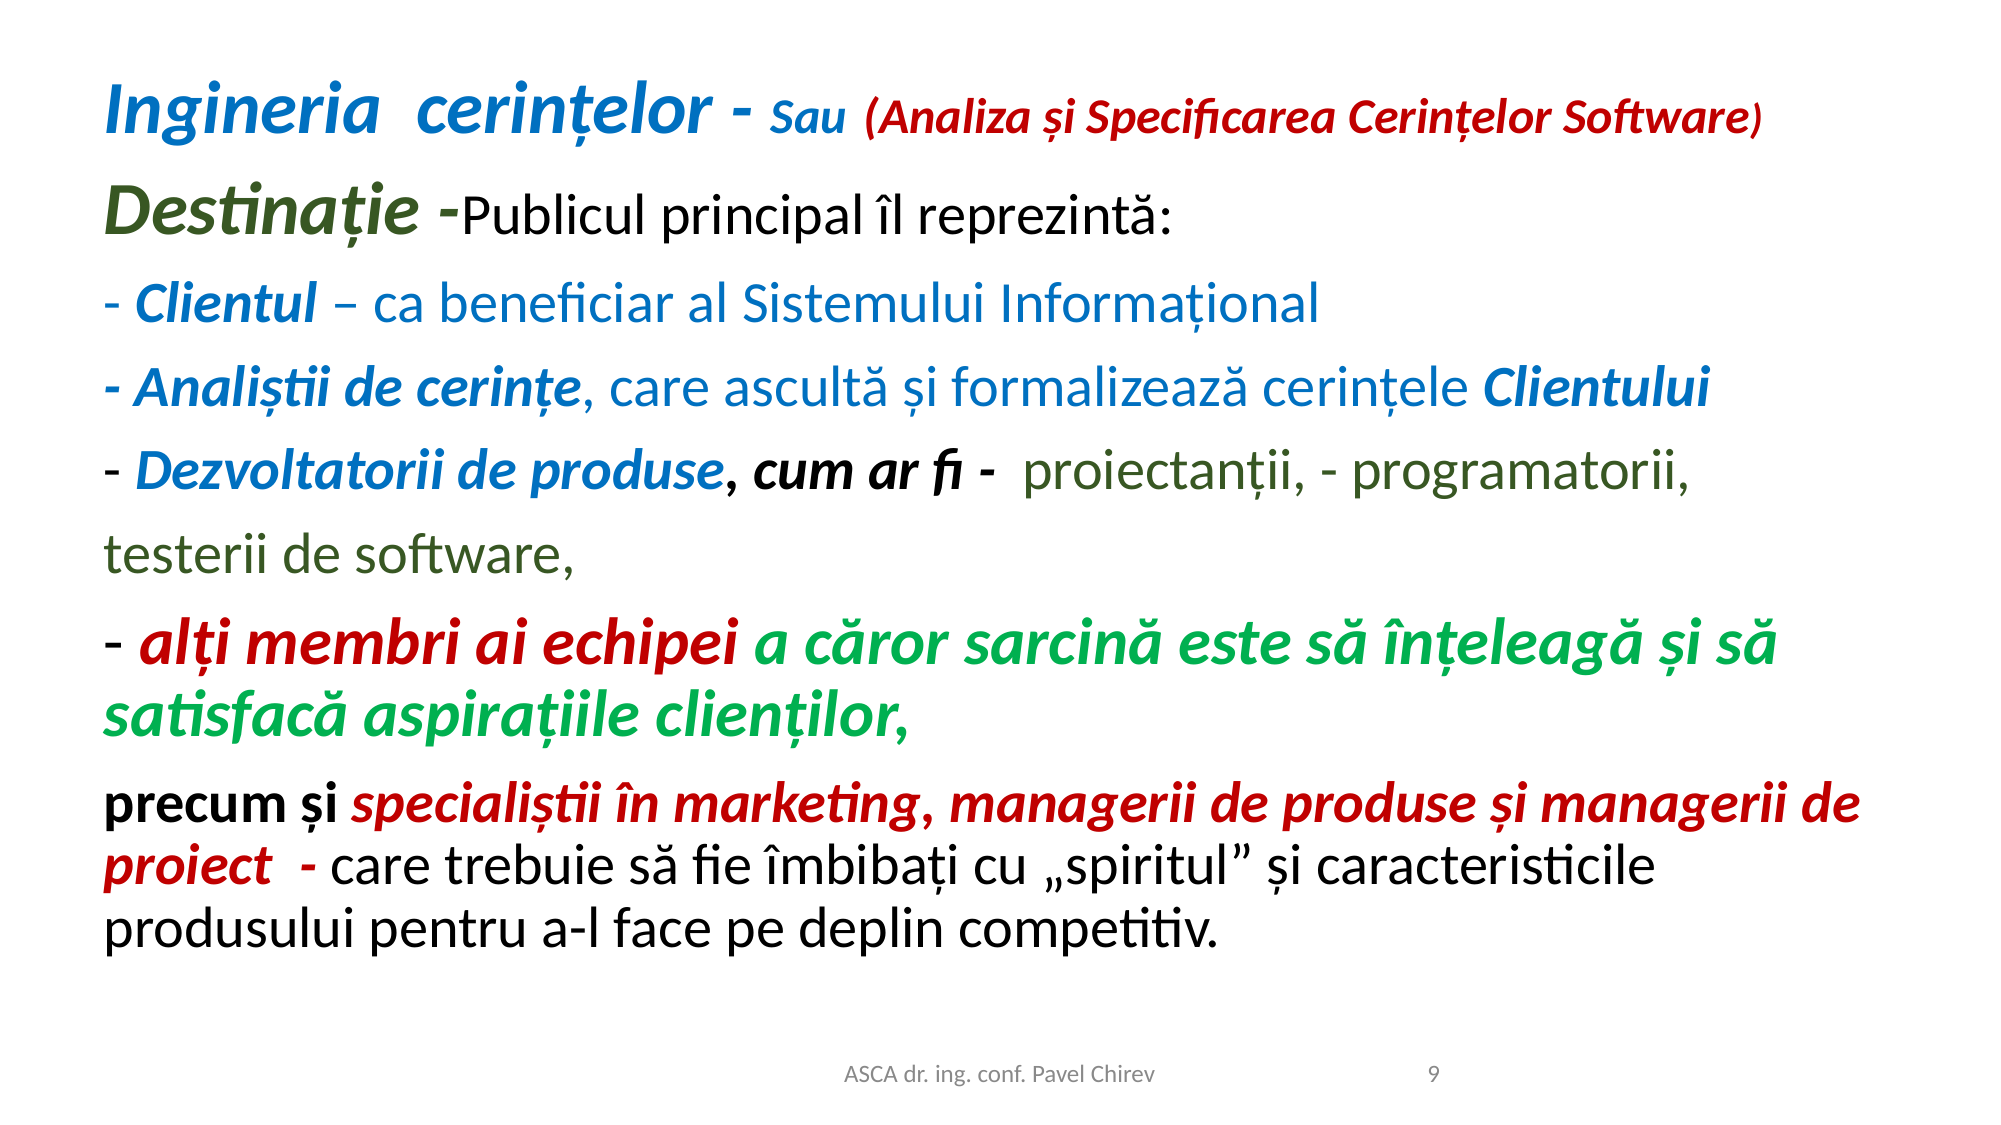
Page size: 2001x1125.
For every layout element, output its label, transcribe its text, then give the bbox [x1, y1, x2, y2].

text_box ASCA dr. ing. conf. Pavel Chirev [662, 1042, 1338, 1103]
text_box [1412, 1042, 1863, 1103]
list Ingineria cerințelor - Sau (Analiza și Specificarea Cerințelor Software) Destinație -Publicul principal îl reprezintă: - Clientul – ca beneficiar al Sistemului Informațional - Analiștii de cerințe, care ascultă și formalizează cerințele Clientului - Dezvoltatorii de produse, cum ar fi - proiectanții, - programatorii, testerii de software, - alți membri ai echipei a căror sarcină este să înțeleagă și să satisfacă aspirațiile clienților, precum și specialiștii în marketing, managerii de produse și managerii de proiect - care trebuie să fie îmbibați cu „spiritul” și caracteristicile produsului pentru a-l face pe deplin competitiv. [89, 60, 1905, 1014]
